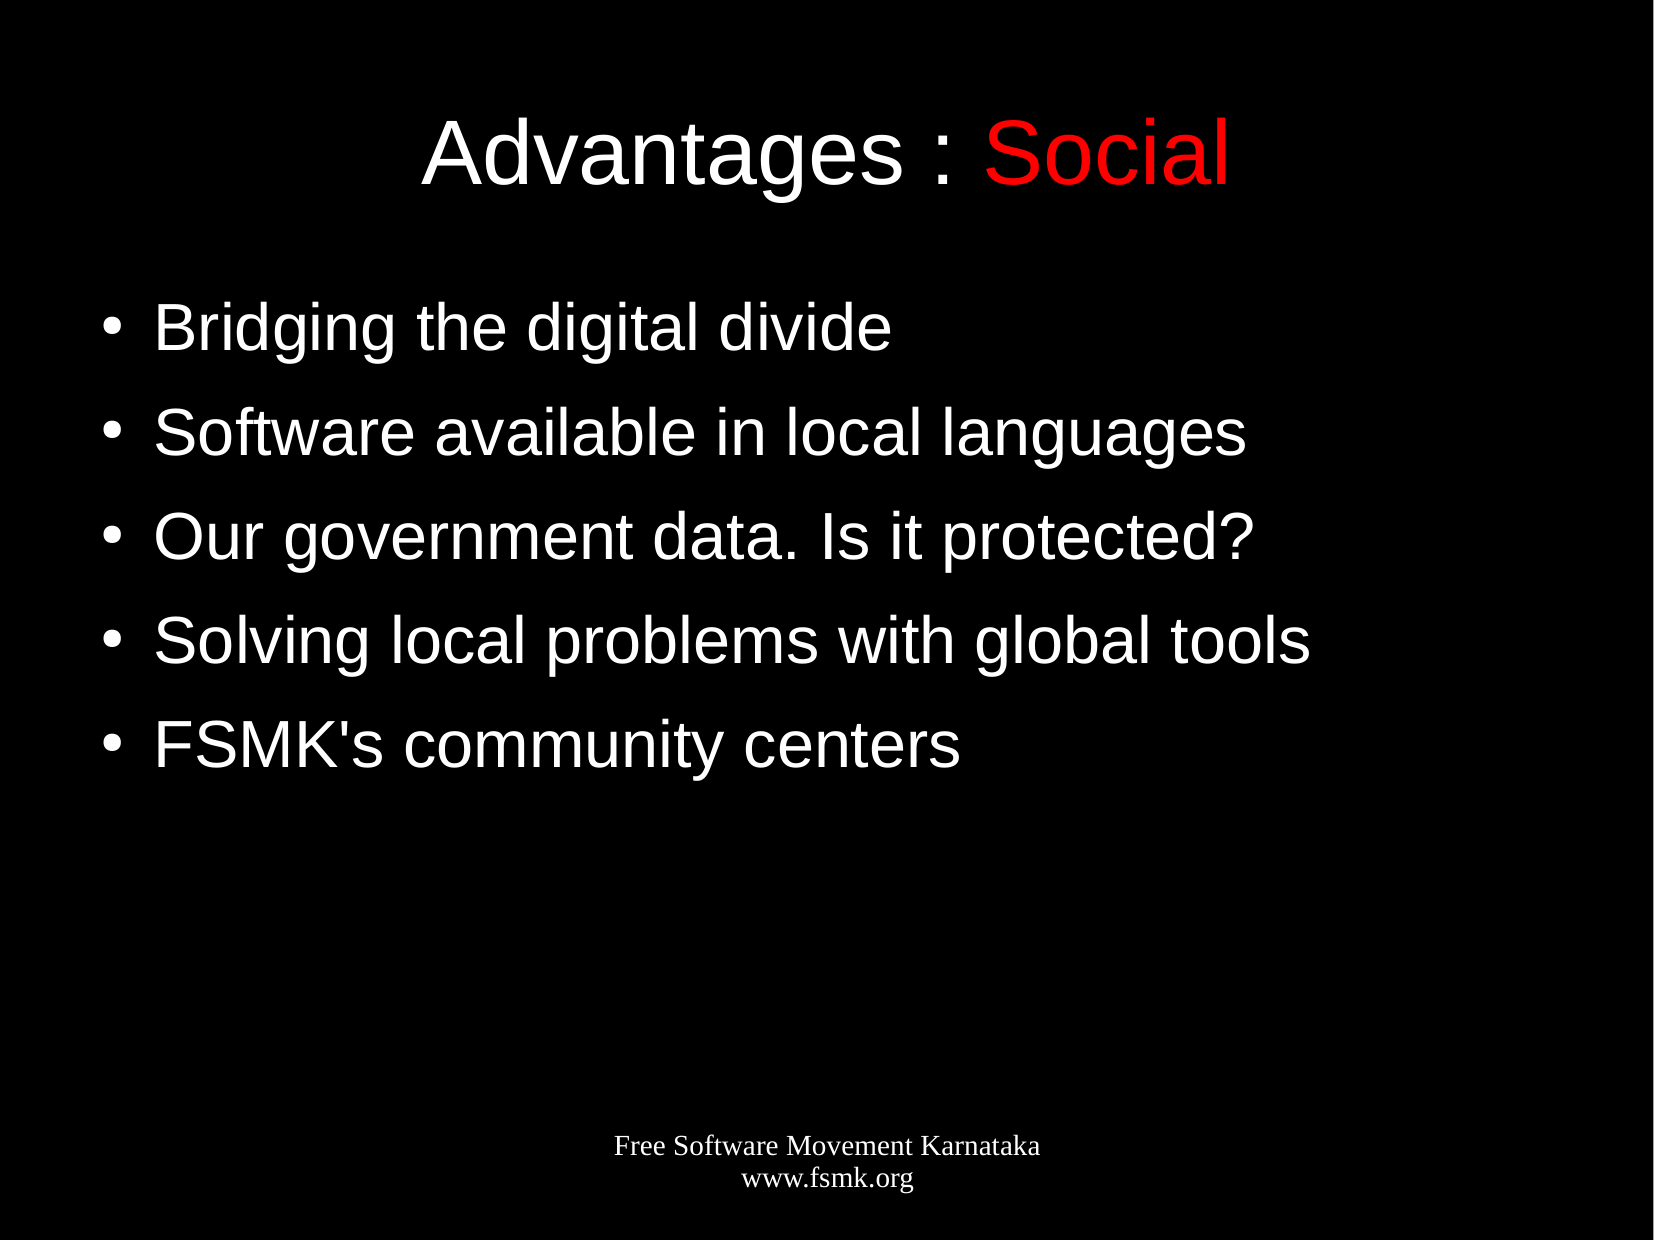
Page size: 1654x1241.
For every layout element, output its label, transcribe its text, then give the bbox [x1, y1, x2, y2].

title Advantages : Social [82, 49, 1571, 257]
list Bridging the digital divide Software available in local languages Our government data. Is it protected? Solving local problems with global tools FSMK's community centers [82, 290, 1571, 1109]
